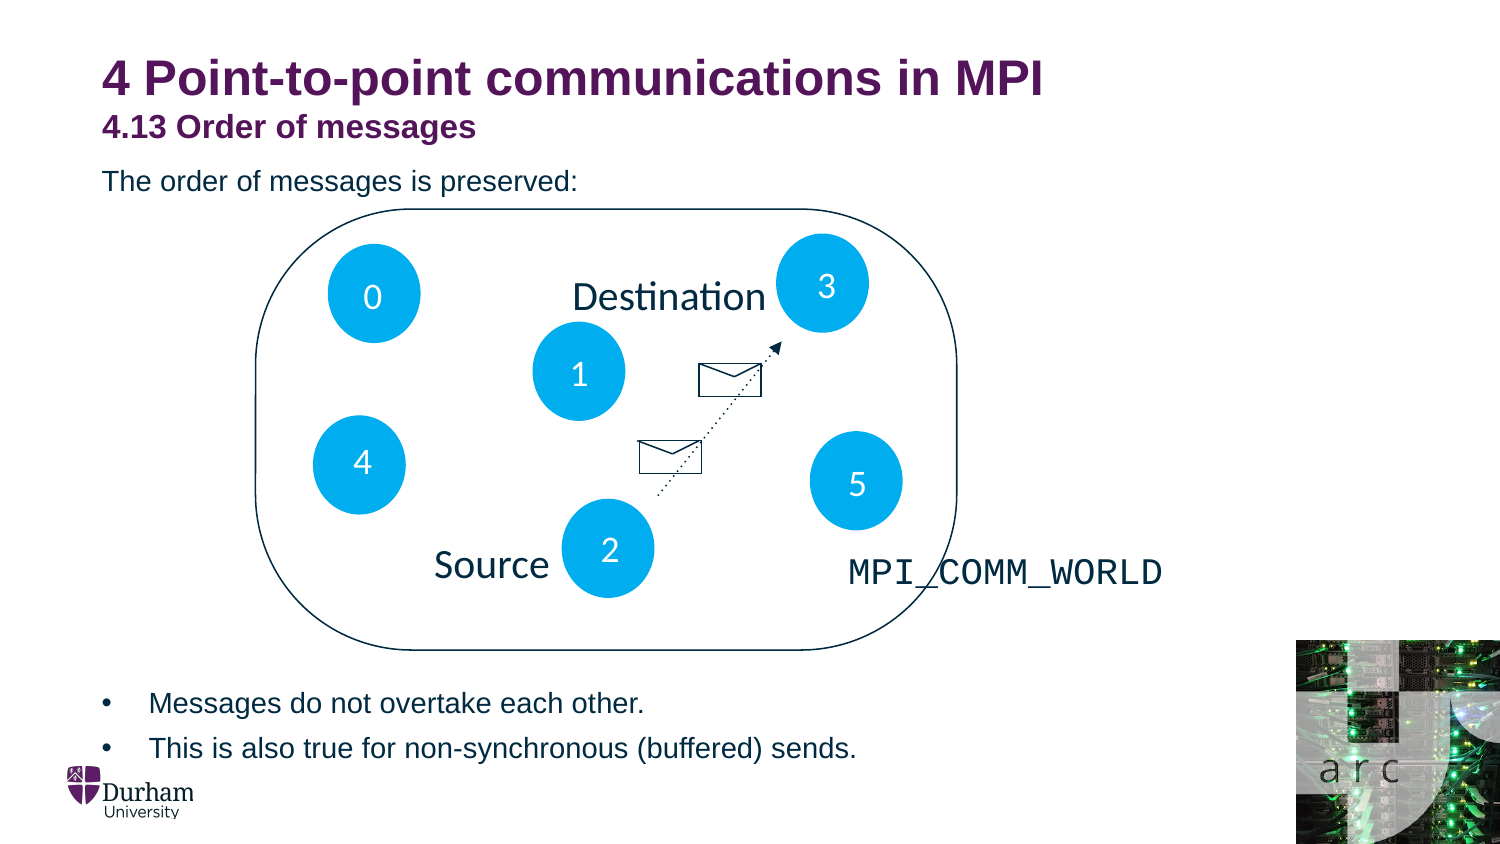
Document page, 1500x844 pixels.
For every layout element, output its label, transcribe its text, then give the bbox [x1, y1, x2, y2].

text_box Source [389, 528, 565, 594]
text_box 3 [802, 253, 864, 314]
text_box [532, 327, 616, 421]
text_box 5 [833, 451, 895, 512]
text_box [895, 453, 903, 509]
text_box 4 [338, 429, 400, 490]
text_box 0 [348, 264, 411, 325]
text_box [780, 233, 860, 333]
text_box [400, 441, 406, 489]
text_box [312, 415, 400, 515]
text_box [565, 498, 646, 598]
text_box [864, 260, 869, 306]
title 4 Point-to-point communications in MPI 4.13 Order of messages [101, 45, 1399, 154]
text_box [809, 431, 894, 531]
text_box MPI_COMM_WORLD [833, 539, 1215, 600]
text_box 2 [585, 517, 648, 578]
picture [67, 766, 193, 819]
list The order of messages is preserved: Messages do not overtake each other. This is also true for non-synchronous (buffered) sends. [101, 166, 1215, 751]
text_box [327, 243, 421, 344]
text_box [617, 342, 626, 400]
text_box 1 [554, 341, 617, 402]
picture [1296, 640, 1500, 844]
text_box [648, 522, 655, 574]
text_box Destination [554, 261, 782, 327]
list The order of messages is preserved: Messages do not overtake each other. This is also true for non-synchronous (buffered) sends. [257, 210, 955, 649]
